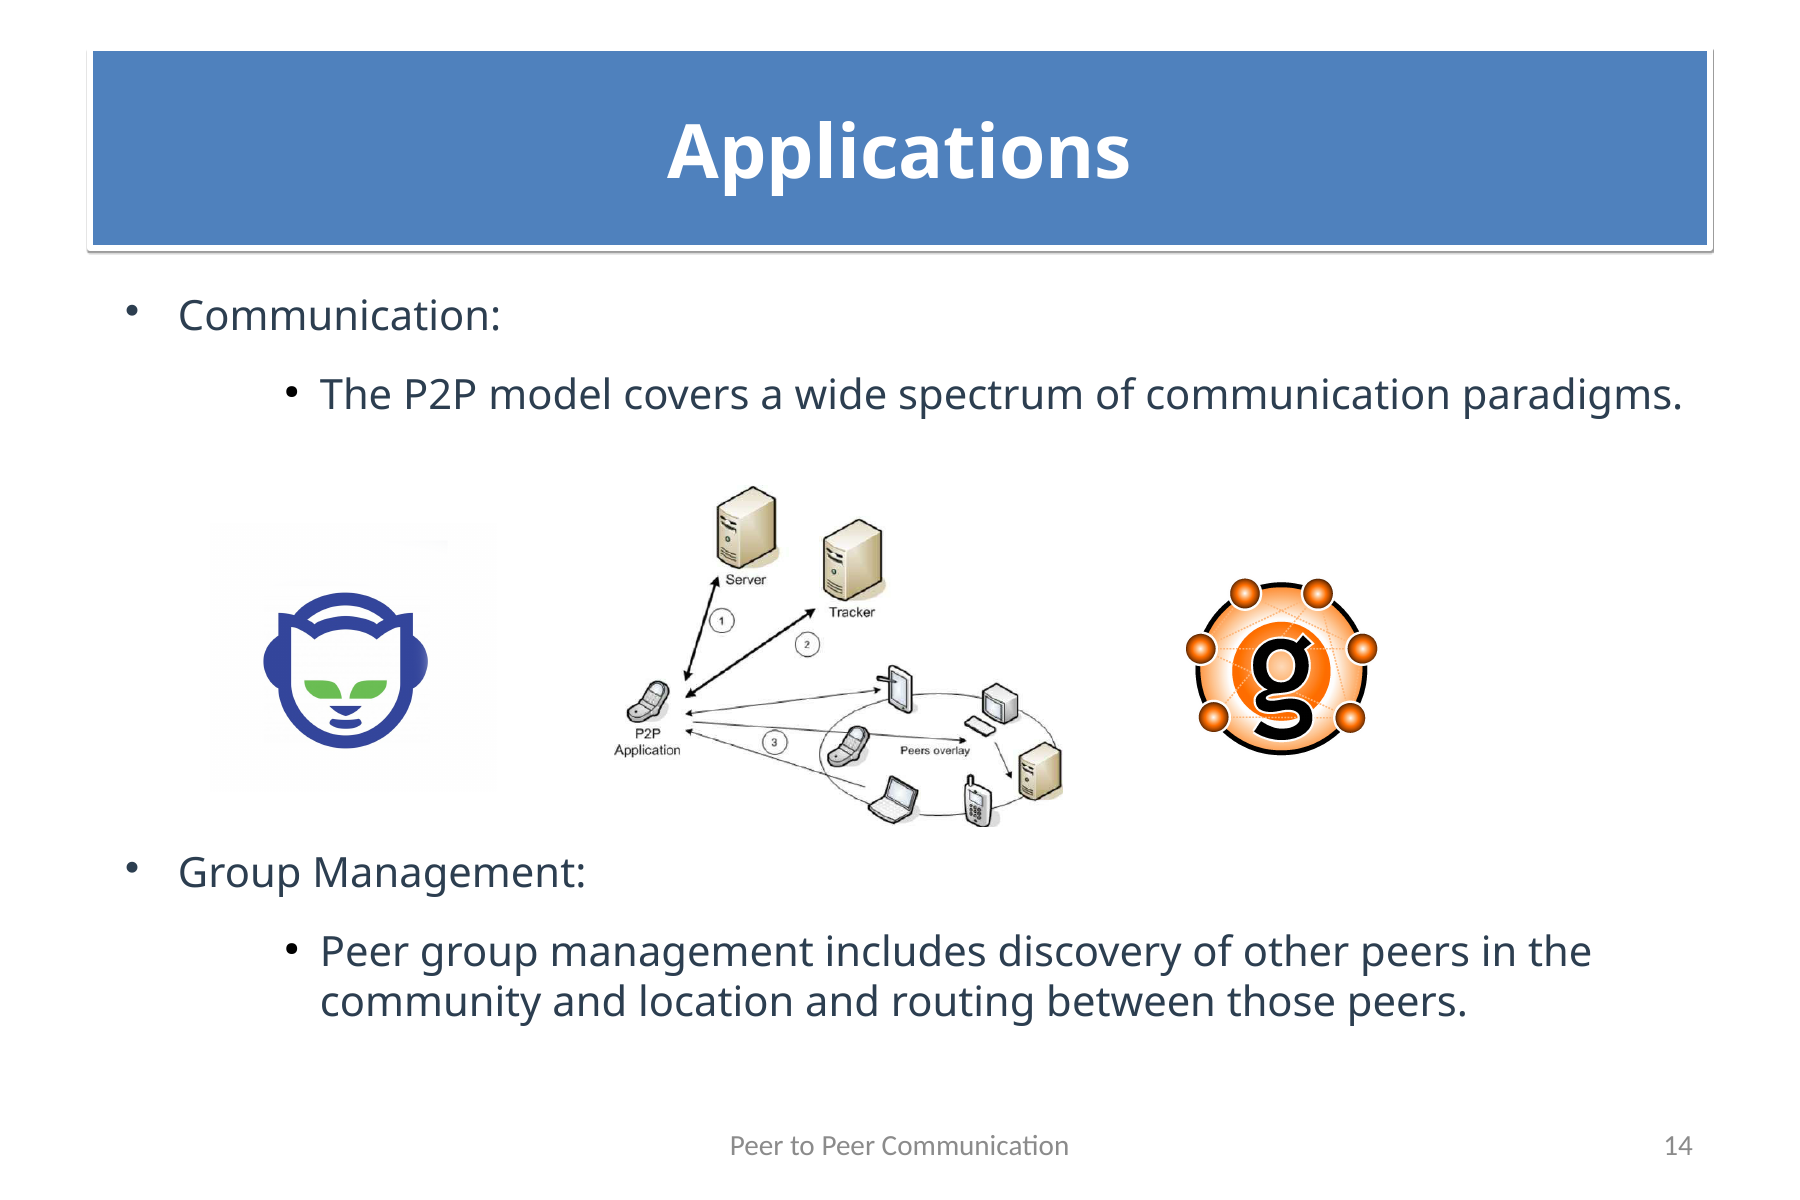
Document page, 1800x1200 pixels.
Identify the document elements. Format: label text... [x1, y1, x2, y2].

slide_number 14 [1290, 1112, 1710, 1177]
list Communication: The P2P model covers a wide spectrum of communication paradigms. Group Management: Peer group management includes discovery of other peers in the community and location and routing between those peers. [90, 279, 1710, 1072]
picture [1181, 566, 1382, 768]
picture [210, 523, 497, 792]
footer Peer to Peer Communication [615, 1112, 1185, 1177]
title Applications [90, 48, 1710, 249]
picture [614, 484, 1063, 827]
